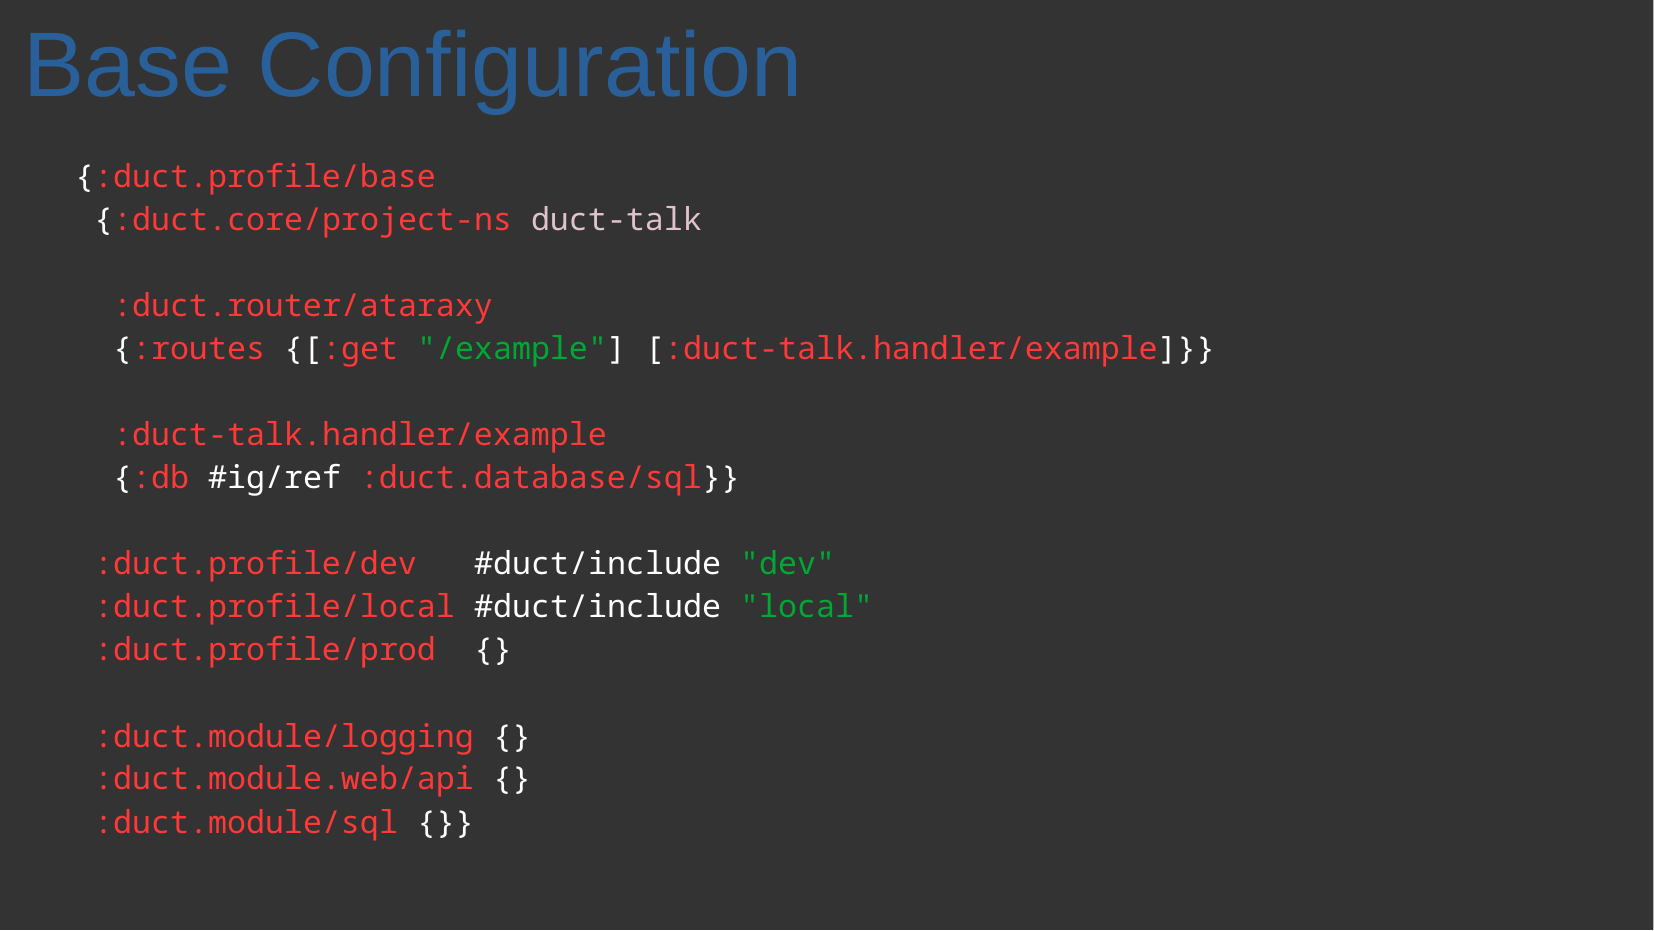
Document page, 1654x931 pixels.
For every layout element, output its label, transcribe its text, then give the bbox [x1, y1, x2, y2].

list {:duct.profile/base {:duct.core/project-ns duct-talk :duct.router/ataraxy {:routes {[:get "/example"] [:duct-talk.handler/example]}} :duct-talk.handler/example {:db #ig/ref :duct.database/sql}} :duct.profile/dev #duct/include "dev" :duct.profile/local #duct/include "local" :duct.profile/prod {} :duct.module/logging {} :duct.module.web/api {} :duct.module/sql {}} [75, 153, 1564, 851]
title Base Configuration [23, 11, 1589, 119]
